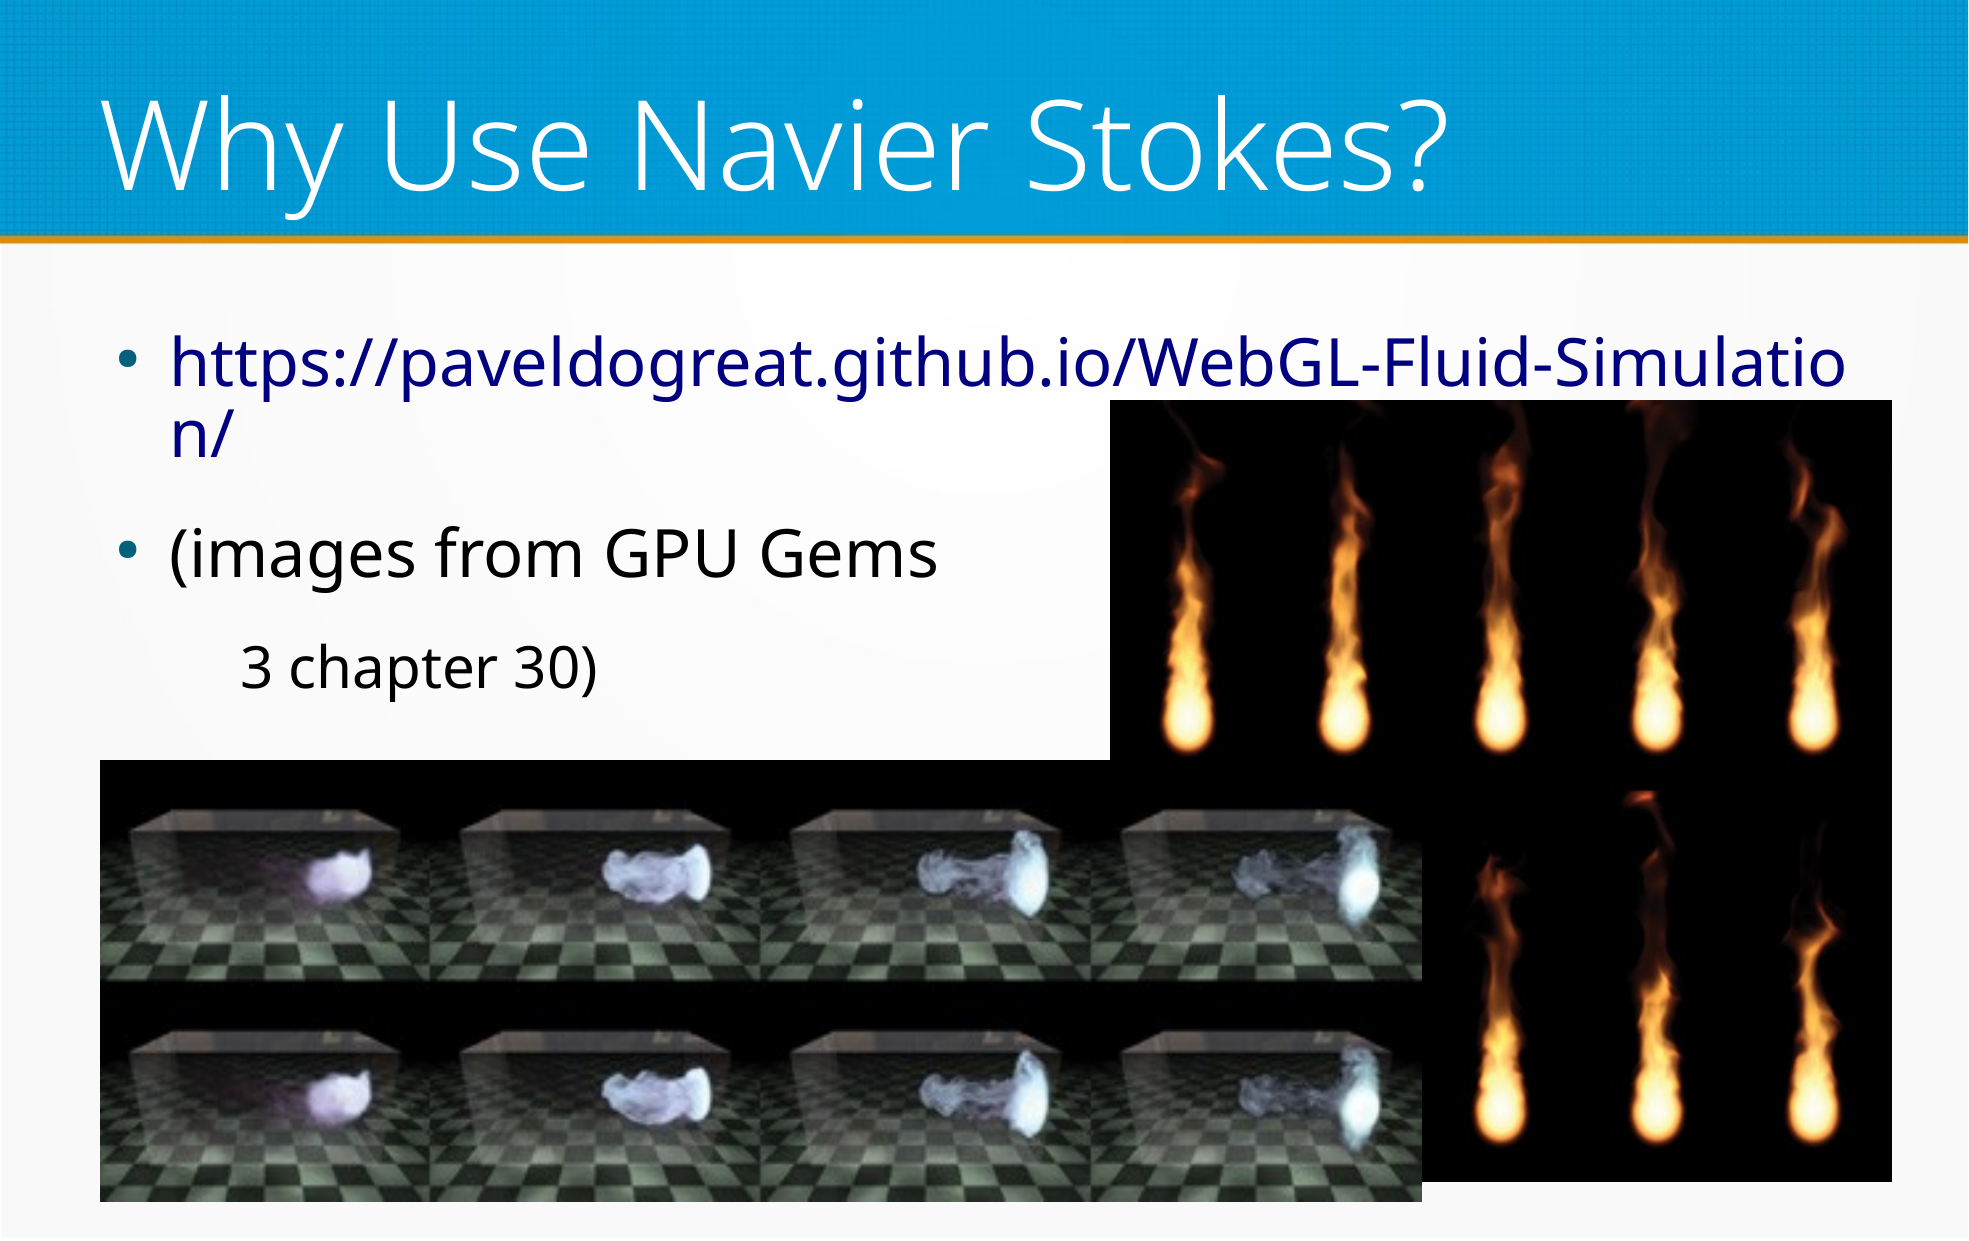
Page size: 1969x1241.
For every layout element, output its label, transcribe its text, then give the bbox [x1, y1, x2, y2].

list https://paveldogreat.github.io/WebGL-Fluid-Simulation/ (images from GPU Gems 3 chapter 30) [98, 315, 1860, 1081]
picture [0, 233, 1969, 1241]
title Why Use Navier Stokes? [98, 19, 1870, 228]
